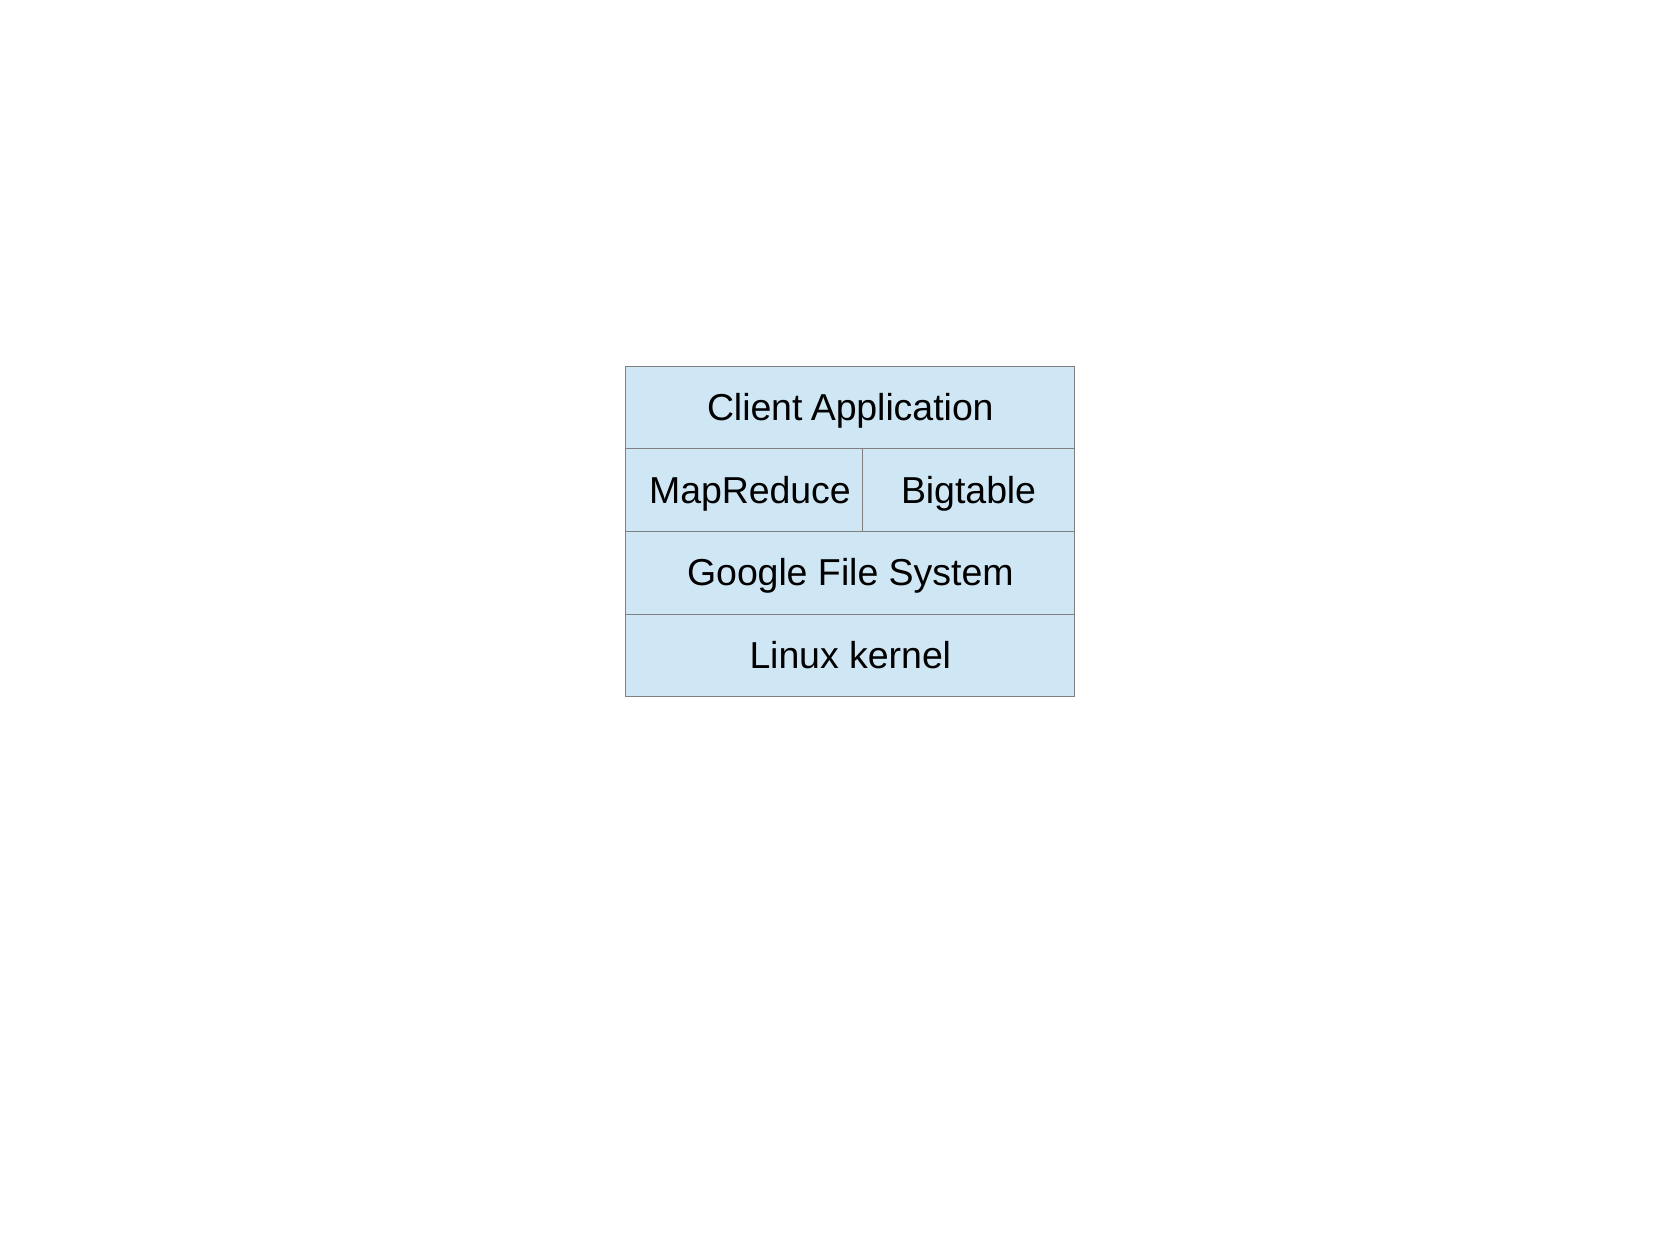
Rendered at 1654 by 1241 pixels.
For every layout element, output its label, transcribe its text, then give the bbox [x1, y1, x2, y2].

text_box Bigtable [862, 449, 1075, 532]
text_box Client Application [625, 366, 1075, 449]
text_box Linux kernel [625, 615, 1075, 697]
text_box Google File System [625, 532, 1075, 615]
text_box MapReduce [625, 449, 862, 532]
